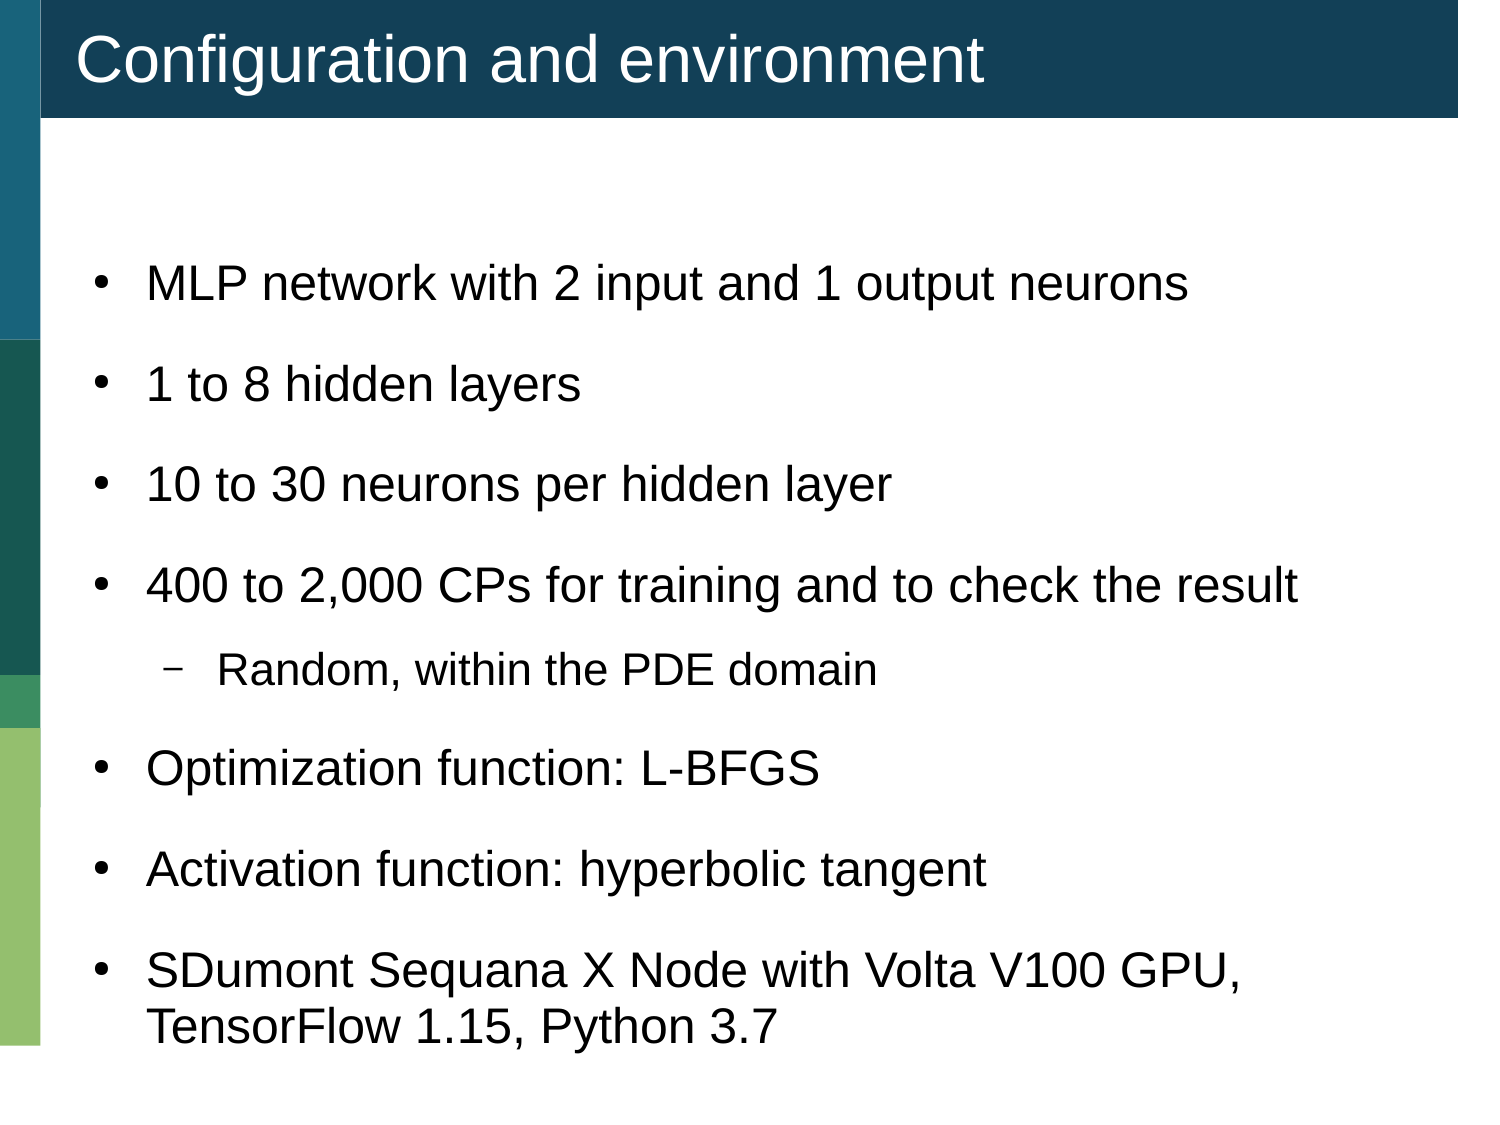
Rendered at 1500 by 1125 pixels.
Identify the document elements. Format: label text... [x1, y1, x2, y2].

list MLP network with 2 input and 1 output neurons 1 to 8 hidden layers 10 to 30 neurons per hidden layer 400 to 2,000 CPs for training and to check the result Random, within the PDE domain Optimization function: L-BFGS Activation function: hyperbolic tangent SDumont Sequana X Node with Volta V100 GPU, TensorFlow 1.15, Python 3.7 [75, 254, 1471, 1125]
title Configuration and environment [75, 0, 1458, 118]
